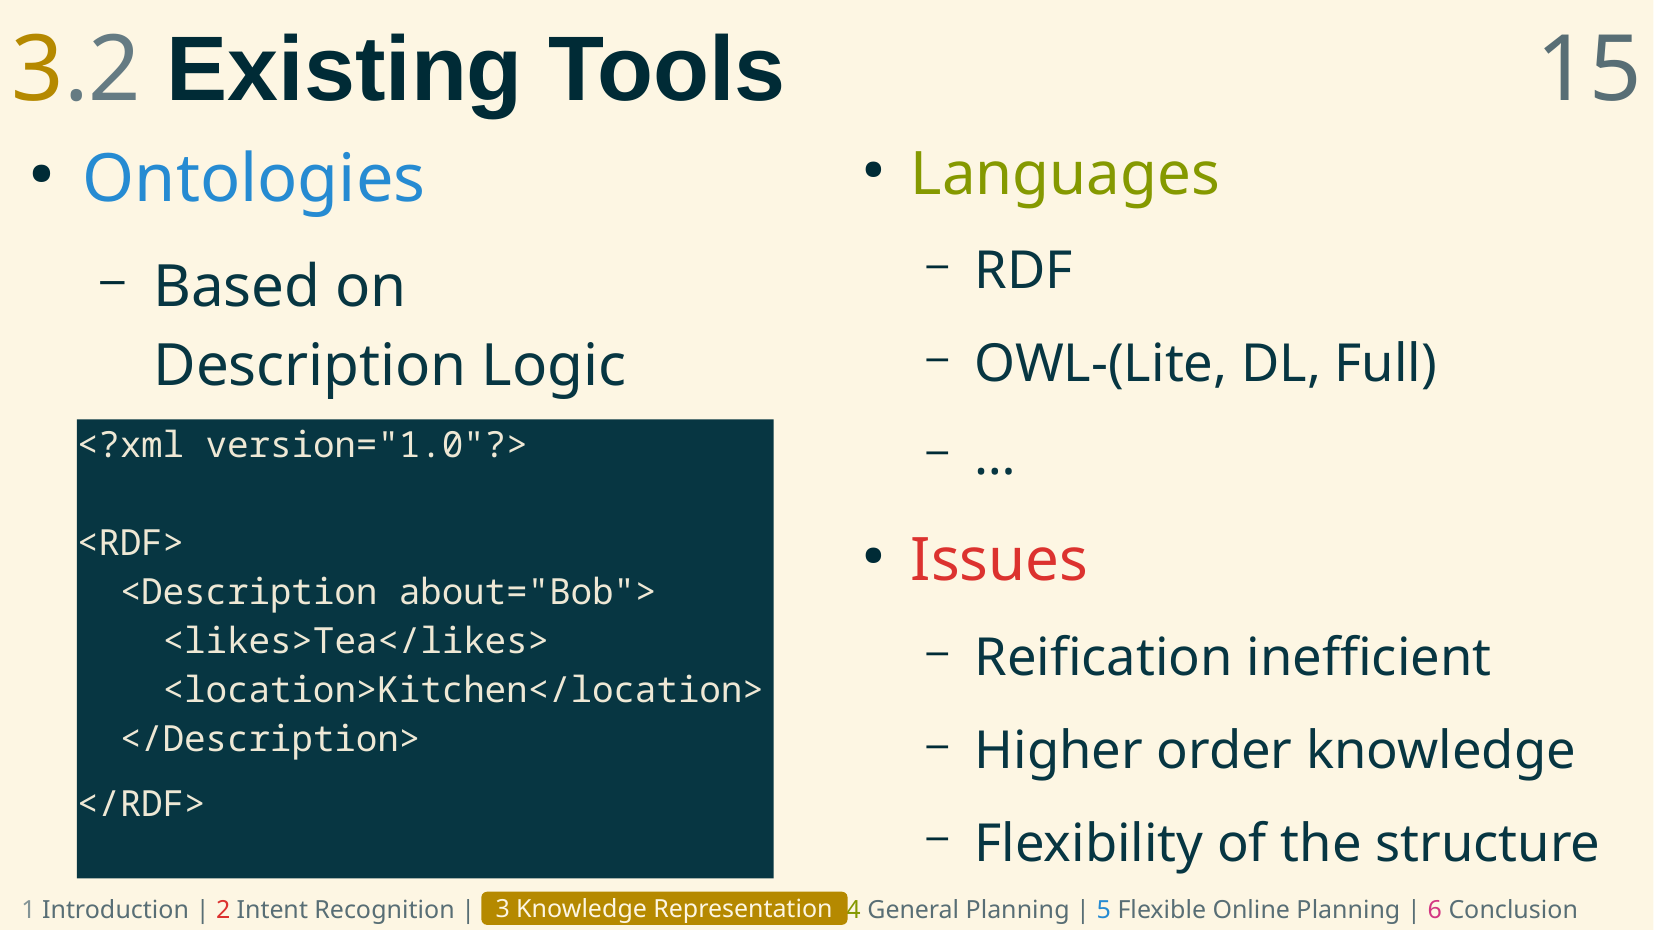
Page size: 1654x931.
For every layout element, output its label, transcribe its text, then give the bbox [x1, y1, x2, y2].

list <?xml version="1.0"?> <RDF> <Description about="Bob"> <likes>Tea</likes> <location>Kitchen</location> </Description> </RDF> [76, 419, 774, 879]
text_box 3 Knowledge Representation [481, 891, 848, 925]
list Ontologies Based on Description Logic [11, 129, 808, 490]
list Languages RDF OWL-(Lite, DL, Full) … Issues Reification inefficient Higher order knowledge Flexibility of the structure [847, 129, 1643, 885]
title 3.2 Existing Tools [11, 11, 1501, 119]
